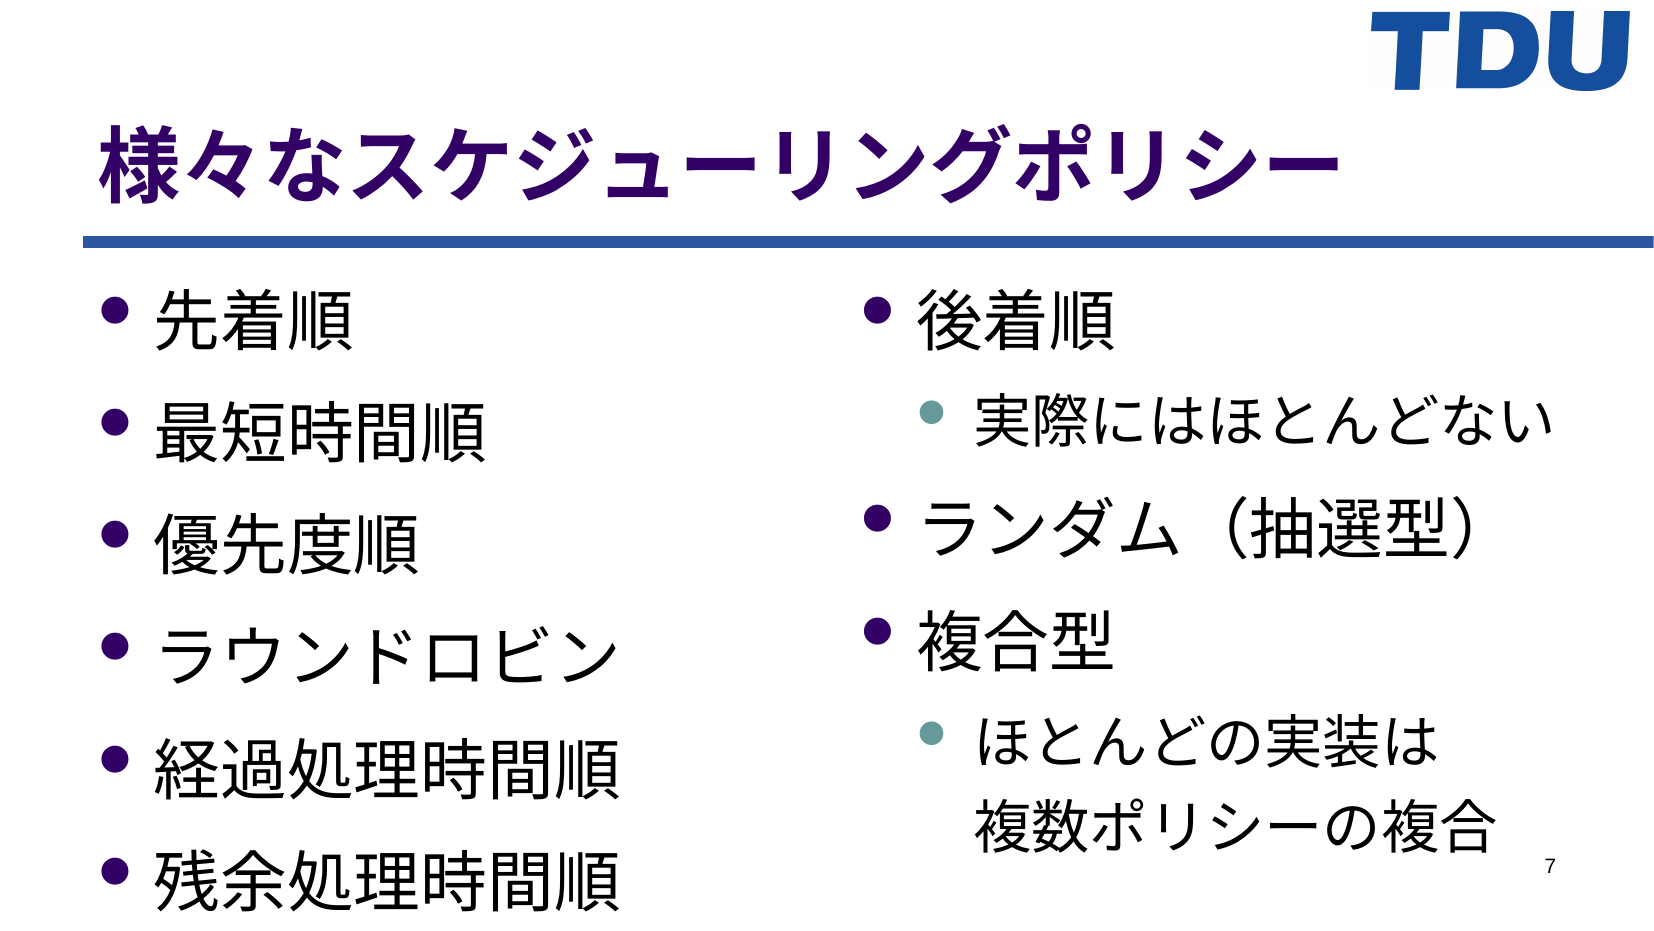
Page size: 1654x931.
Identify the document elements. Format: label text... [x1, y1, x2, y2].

list 先着順 最短時間順 優先度順 ラウンドロビン 経過処理時間順 残余処理時間順 [82, 259, 809, 807]
title 様々なスケジューリングポリシー [82, 51, 1571, 228]
list 後着順 実際にはほとんどない ランダム（抽選型） 複合型 ほとんどの実装は 複数ポリシーの複合 [845, 259, 1572, 807]
picture [1371, 11, 1630, 91]
